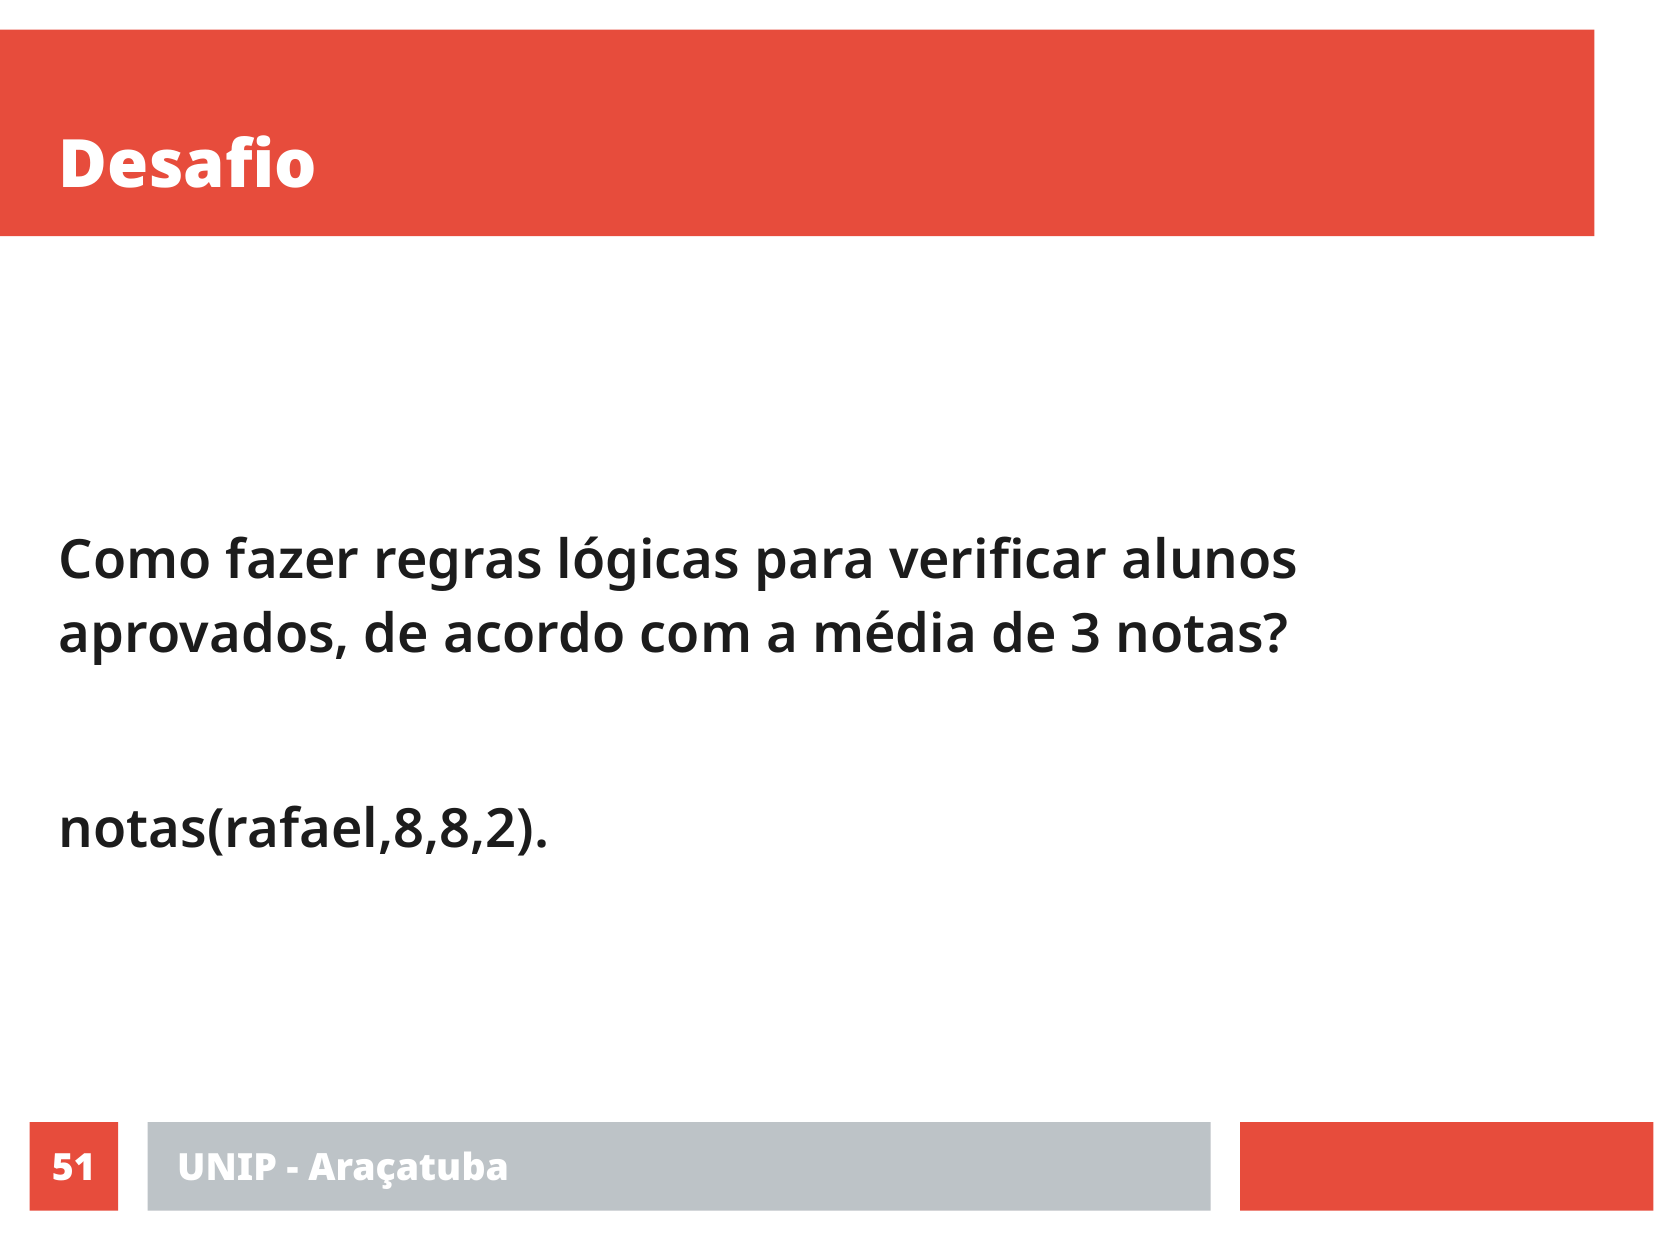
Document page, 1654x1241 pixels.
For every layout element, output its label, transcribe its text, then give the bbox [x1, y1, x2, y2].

title Desafio [59, 59, 1595, 207]
list Como fazer regras lógicas para verificar alunos aprovados, de acordo com a média de 3 notas? notas(rafael,8,8,2). [59, 324, 1565, 1093]
